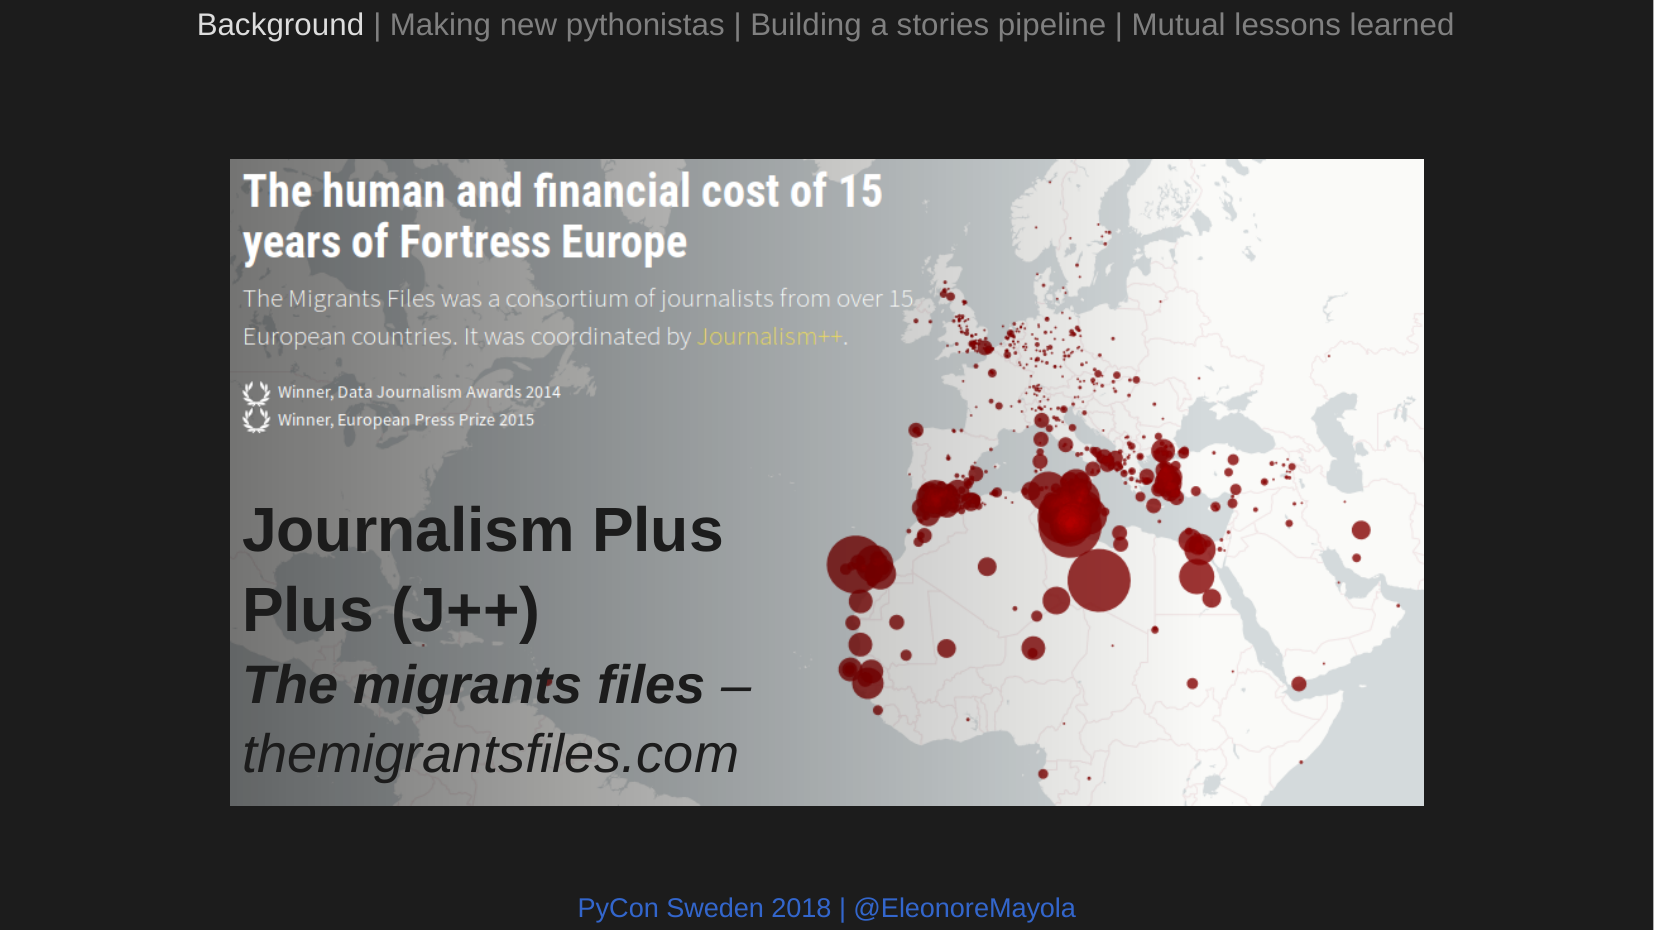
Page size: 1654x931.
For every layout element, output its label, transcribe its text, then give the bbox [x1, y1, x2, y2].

text_box PyCon Sweden 2018 | @EleonoreMayola [460, 885, 1193, 931]
text_box Background | Making new pythonistas | Building a stories pipeline | Mutual lessons learned [0, 0, 1654, 57]
text_box Journalism Plus Plus (J++) The migrants files – themigrantsfiles.com [242, 425, 857, 844]
picture [230, 159, 1424, 806]
